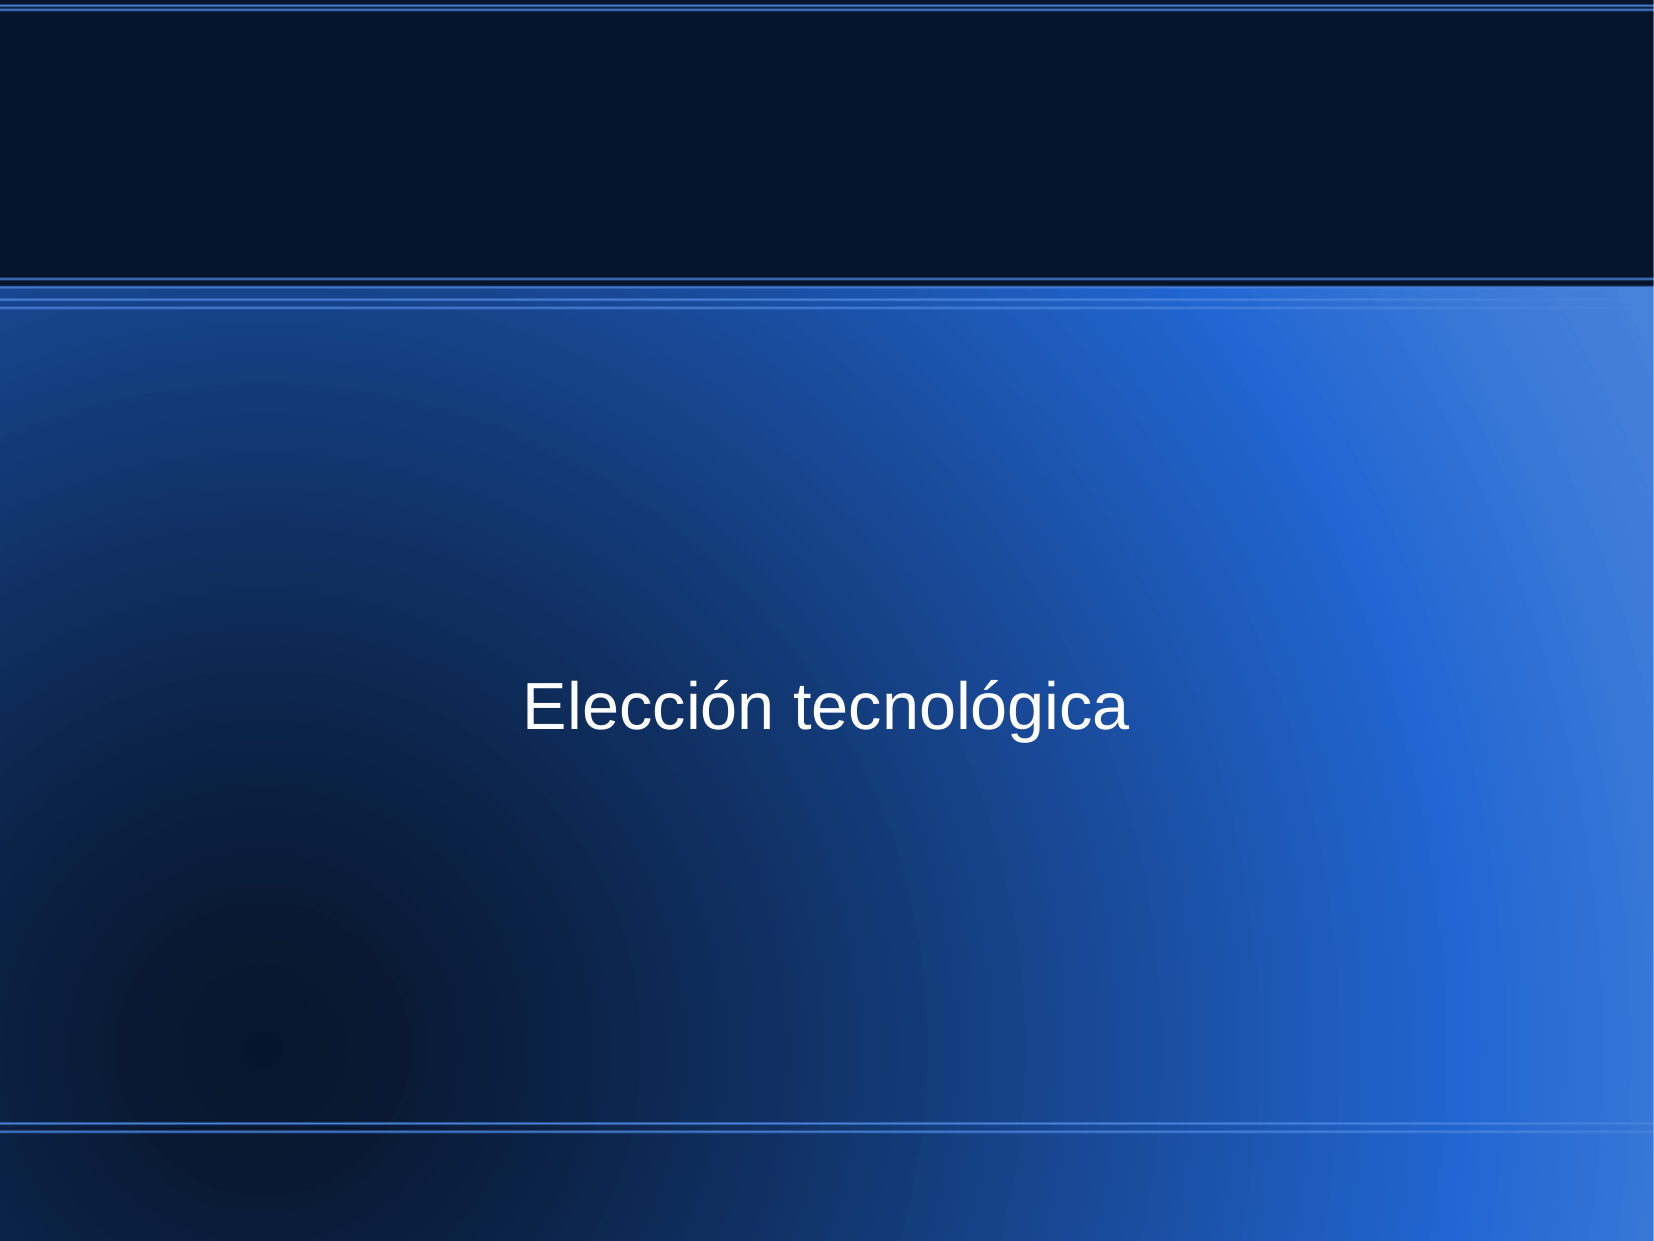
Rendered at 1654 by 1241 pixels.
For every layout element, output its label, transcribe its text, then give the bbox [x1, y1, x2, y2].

picture [0, 0, 1654, 1241]
subtitle Elección tecnológica [82, 355, 1571, 1058]
